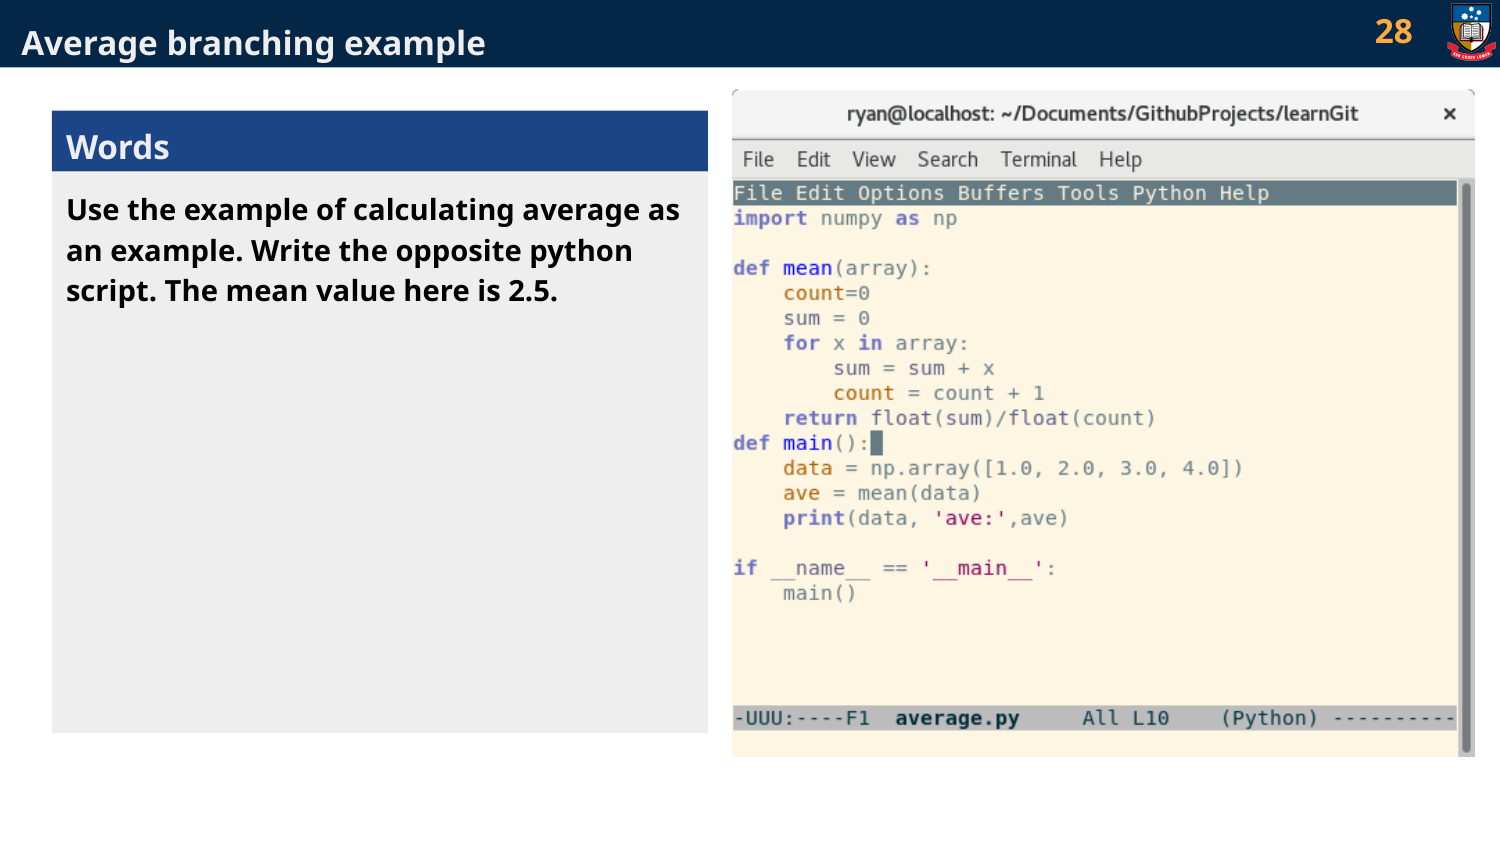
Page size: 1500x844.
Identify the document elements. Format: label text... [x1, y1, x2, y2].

subtitle Average branching example [6, 1, 728, 63]
slide_number <number> [1338, 0, 1428, 65]
list Use the example of calculating average as an example. Write the opposite python script. The mean value here is 2.5. [51, 171, 708, 732]
title Words [51, 110, 708, 171]
picture [1446, 1, 1497, 63]
picture [732, 89, 1475, 757]
